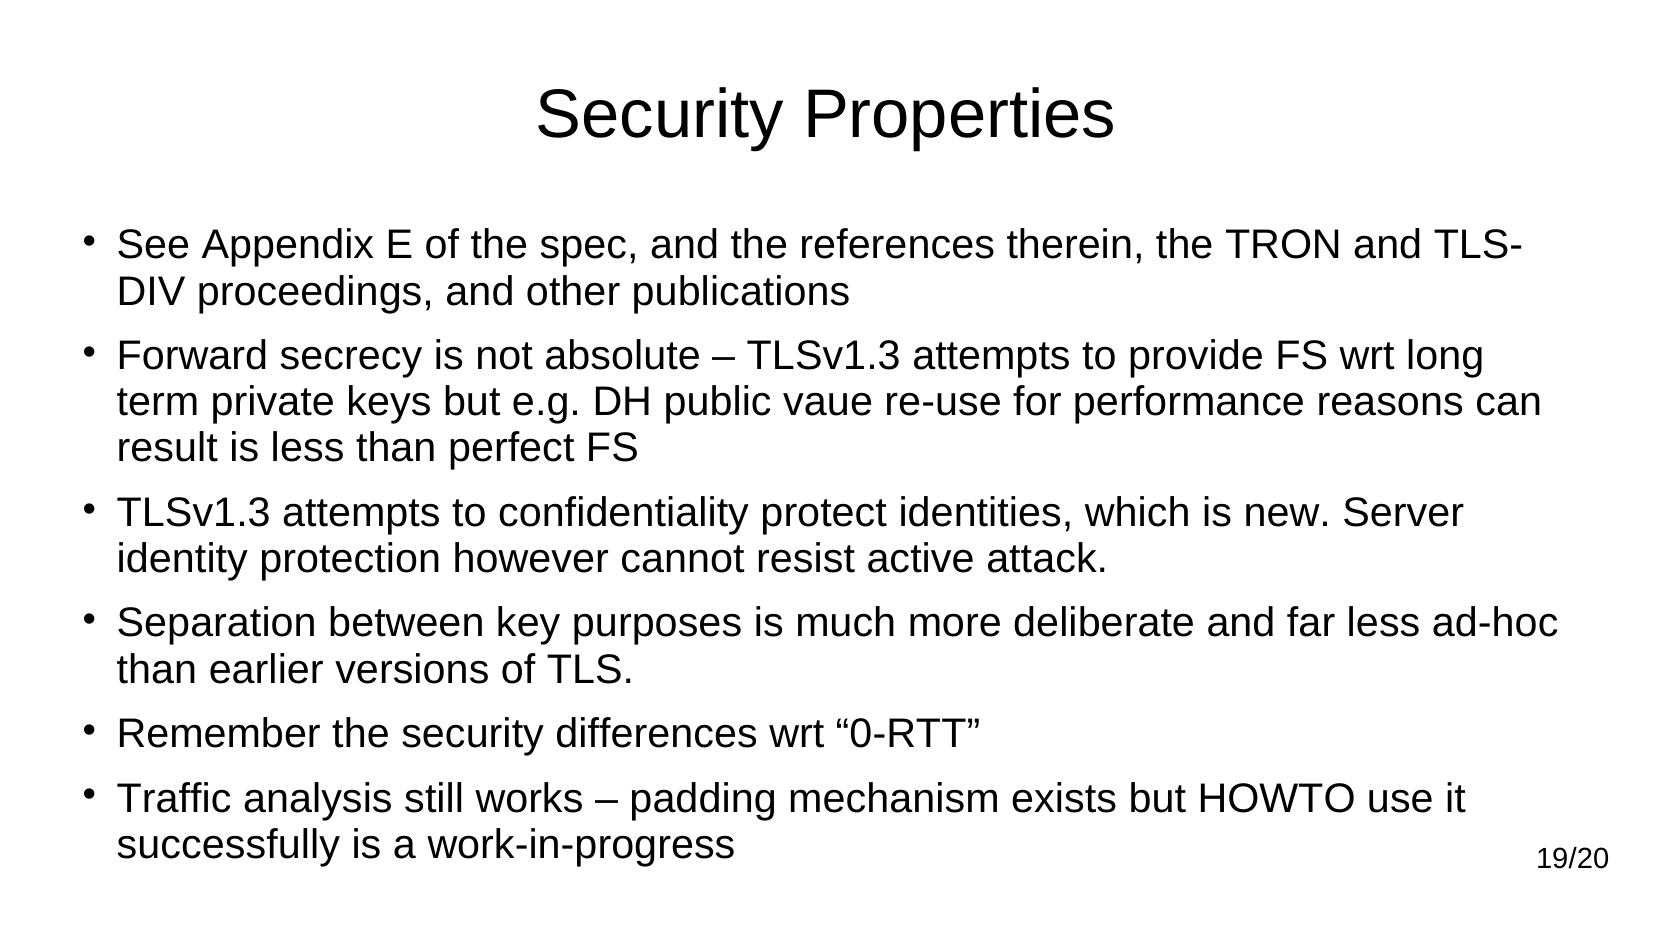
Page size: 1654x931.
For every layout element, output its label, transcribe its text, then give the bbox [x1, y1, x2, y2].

list See Appendix E of the spec, and the references therein, the TRON and TLS-DIV proceedings, and other publications Forward secrecy is not absolute – TLSv1.3 attempts to provide FS wrt long term private keys but e.g. DH public vaue re-use for performance reasons can result is less than perfect FS TLSv1.3 attempts to confidentiality protect identities, which is new. Server identity protection however cannot resist active attack. Separation between key purposes is much more deliberate and far less ad-hoc than earlier versions of TLS. Remember the security differences wrt “0-RTT” Traffic analysis still works – padding mechanism exists but HOWTO use it successfully is a work-in-progress [82, 217, 1571, 869]
title Security Properties [82, 37, 1571, 193]
